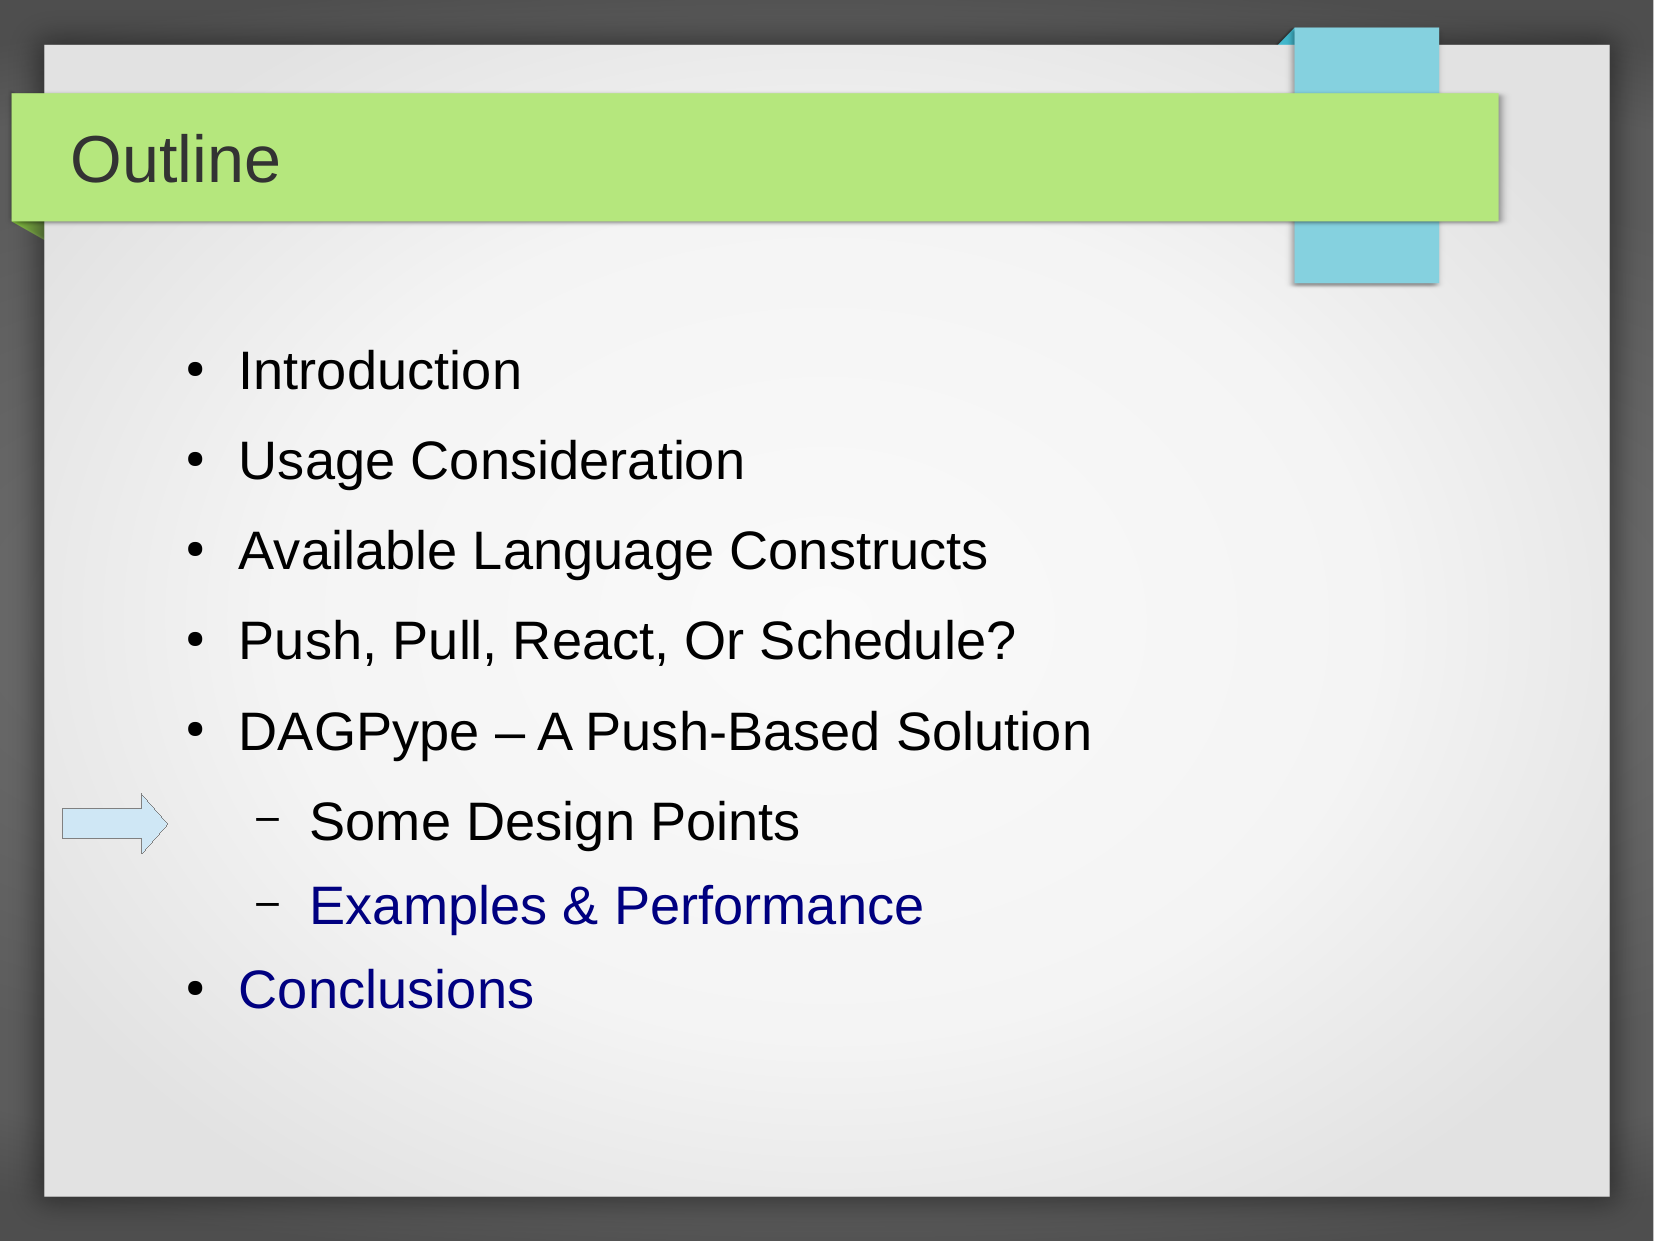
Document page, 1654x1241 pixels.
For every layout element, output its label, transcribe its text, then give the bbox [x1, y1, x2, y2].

list Introduction Usage Consideration Available Language Constructs Push, Pull, React, Or Schedule? DAGPype – A Push-Based Solution Some Design Points Examples & Performance Conclusions [167, 340, 1623, 1060]
picture [0, 0, 1654, 1241]
text_box [62, 793, 168, 854]
title Outline [70, 106, 1229, 213]
